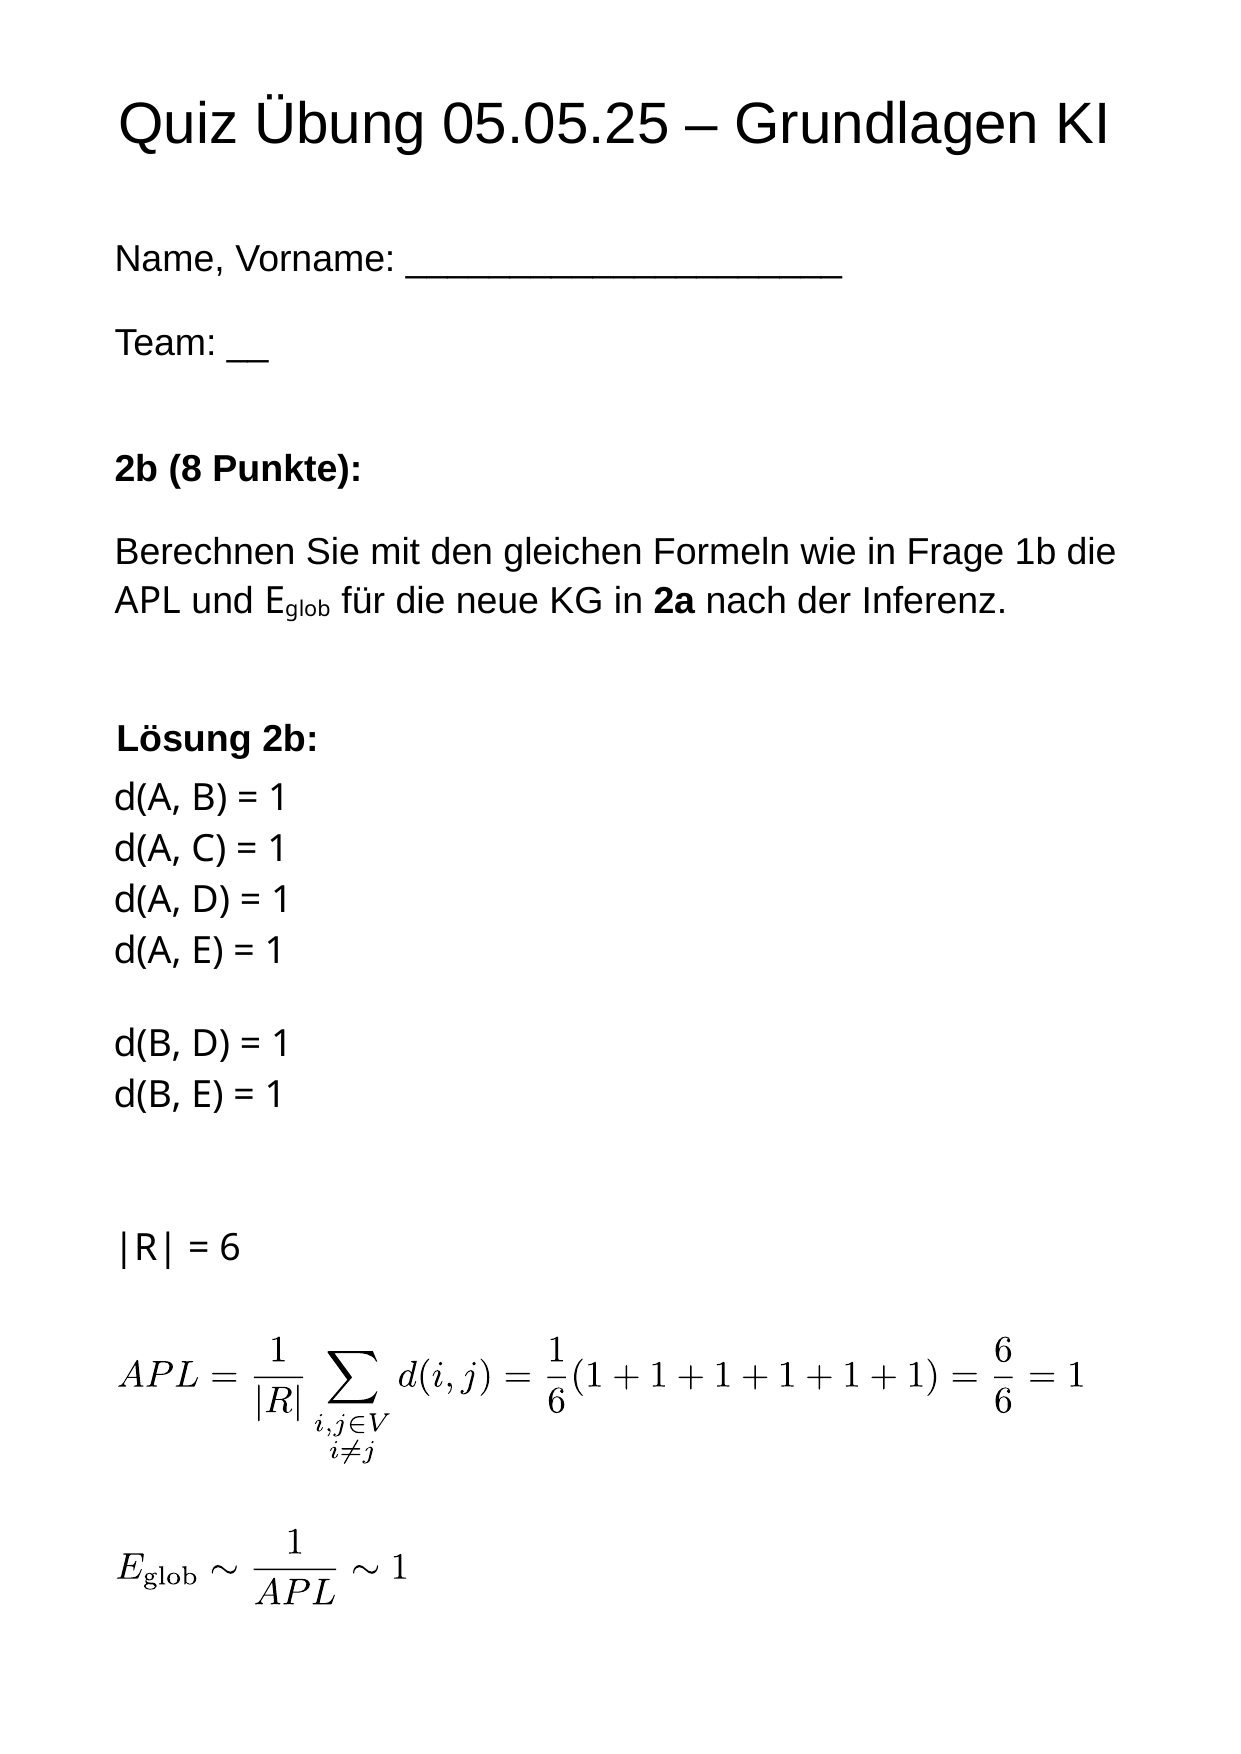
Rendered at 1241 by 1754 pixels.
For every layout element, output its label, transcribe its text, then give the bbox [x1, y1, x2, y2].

text_box [118, 1336, 1083, 1464]
text_box [116, 1528, 407, 1605]
subtitle Name, Vorname: _____________________ Team: __ 2b (8 Punkte): Berechnen Sie mit den gleichen Formeln wie in Frage 1b die APL und Eglob für die neue KG in 2a nach der Inferenz. [114, 199, 1126, 662]
text_box Lösung 2b: [101, 710, 347, 810]
text_box d(A, B) = 1 d(A, C) = 1 d(A, D) = 1 d(A, E) = 1 d(B, D) = 1 d(B, E) = 1 |R| = 6 [113, 779, 1125, 1263]
title Quiz Übung 05.05.25 – Grundlagen KI [114, 29, 1117, 199]
